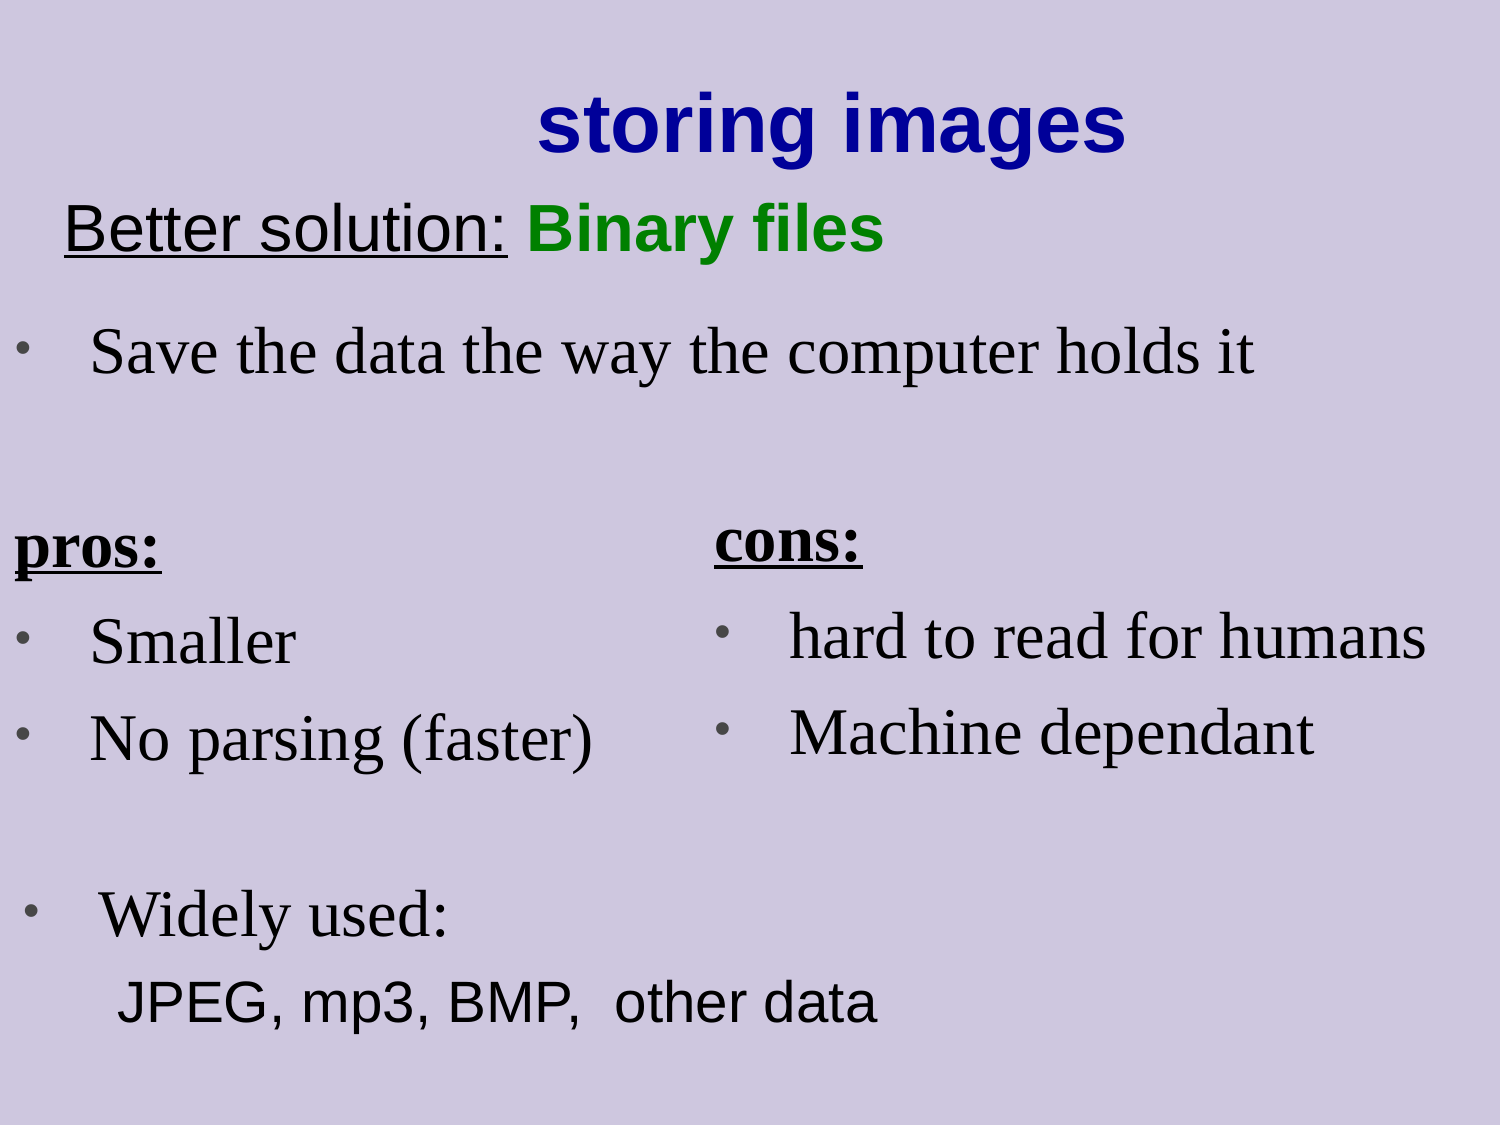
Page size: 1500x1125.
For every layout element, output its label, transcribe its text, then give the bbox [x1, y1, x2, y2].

title storing images [198, 17, 1468, 220]
text_box Widely used: JPEG, mp3, BMP, other data [8, 862, 1088, 1031]
list Better solution: Binary files [49, 177, 1461, 299]
text_box cons: hard to read for humans Machine dependant [699, 487, 1500, 758]
text_box Save the data the way the computer holds it pros: Smaller No parsing (faster) [0, 299, 1463, 525]
list Better solution: Binary files [49, 525, 1461, 830]
